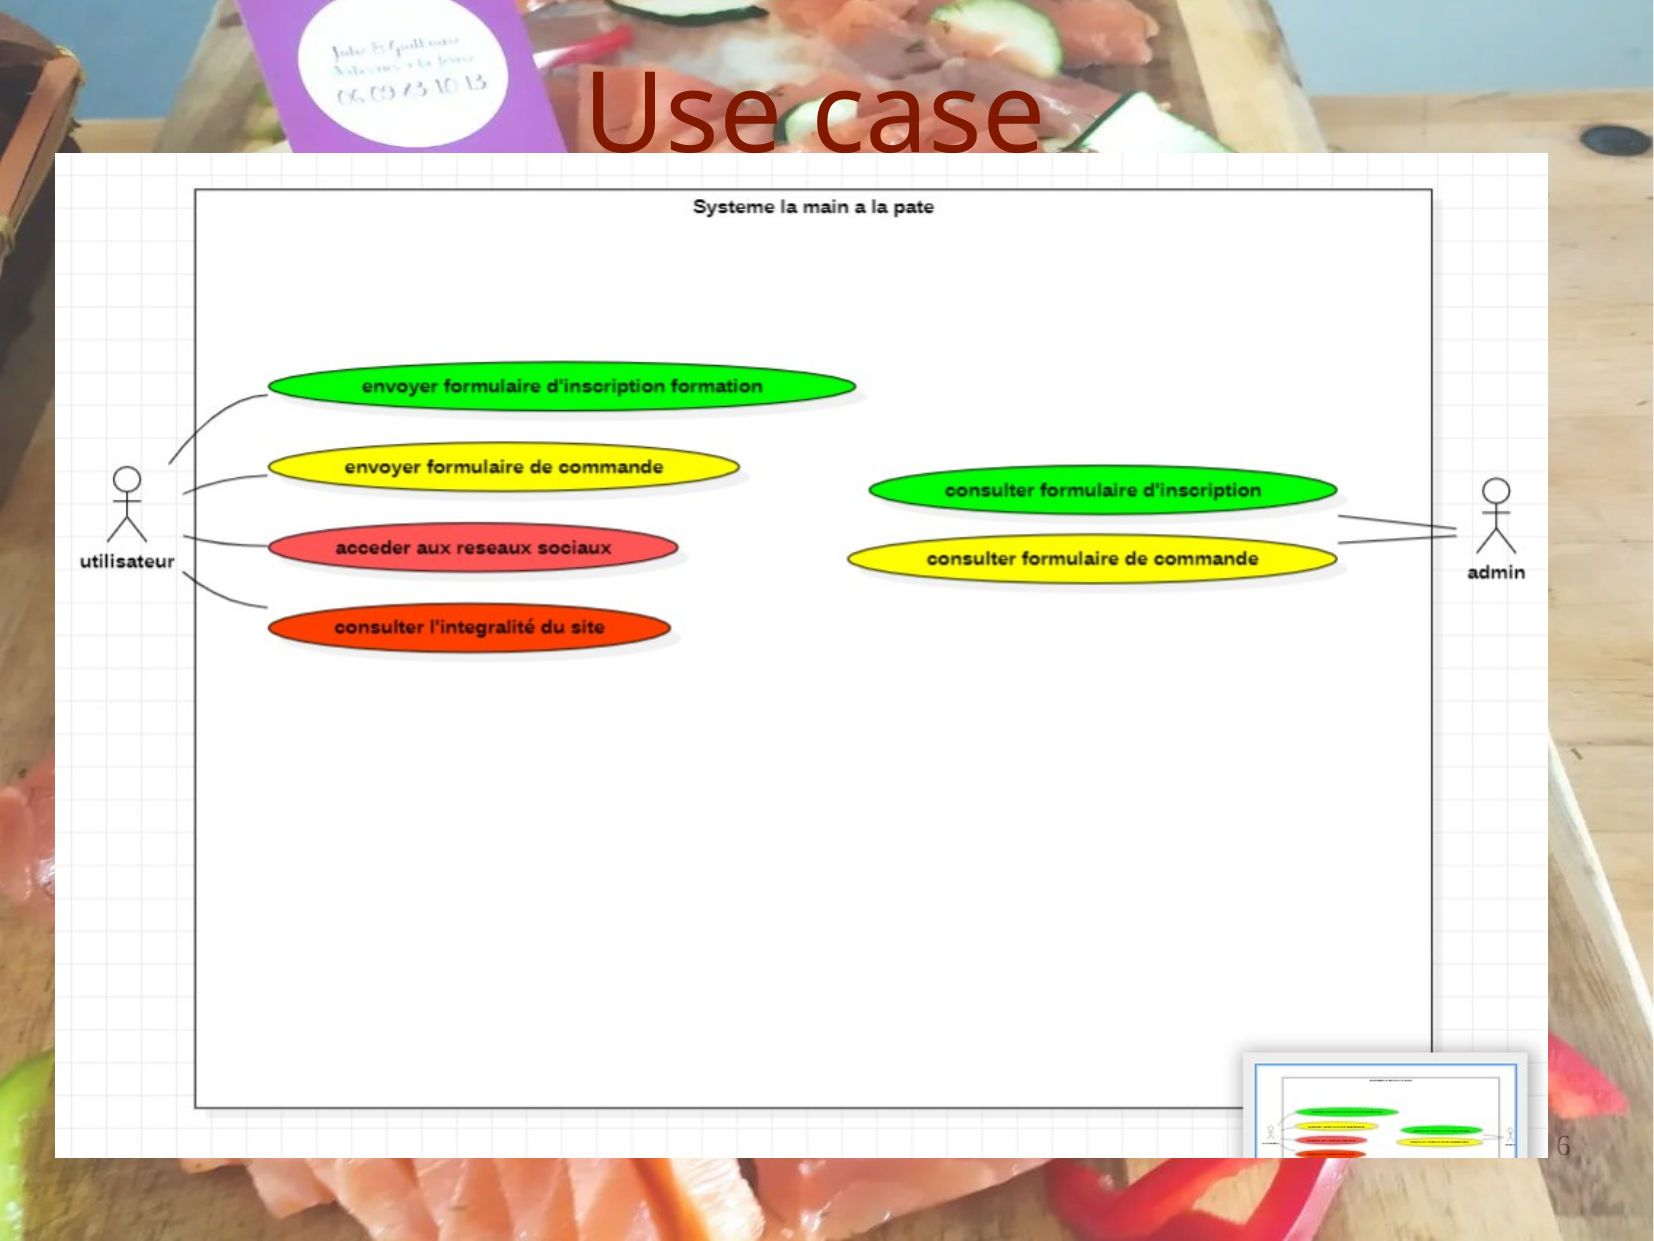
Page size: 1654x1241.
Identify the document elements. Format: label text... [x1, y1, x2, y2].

picture [0, 0, 1654, 1241]
title Use case [70, 5, 1560, 213]
